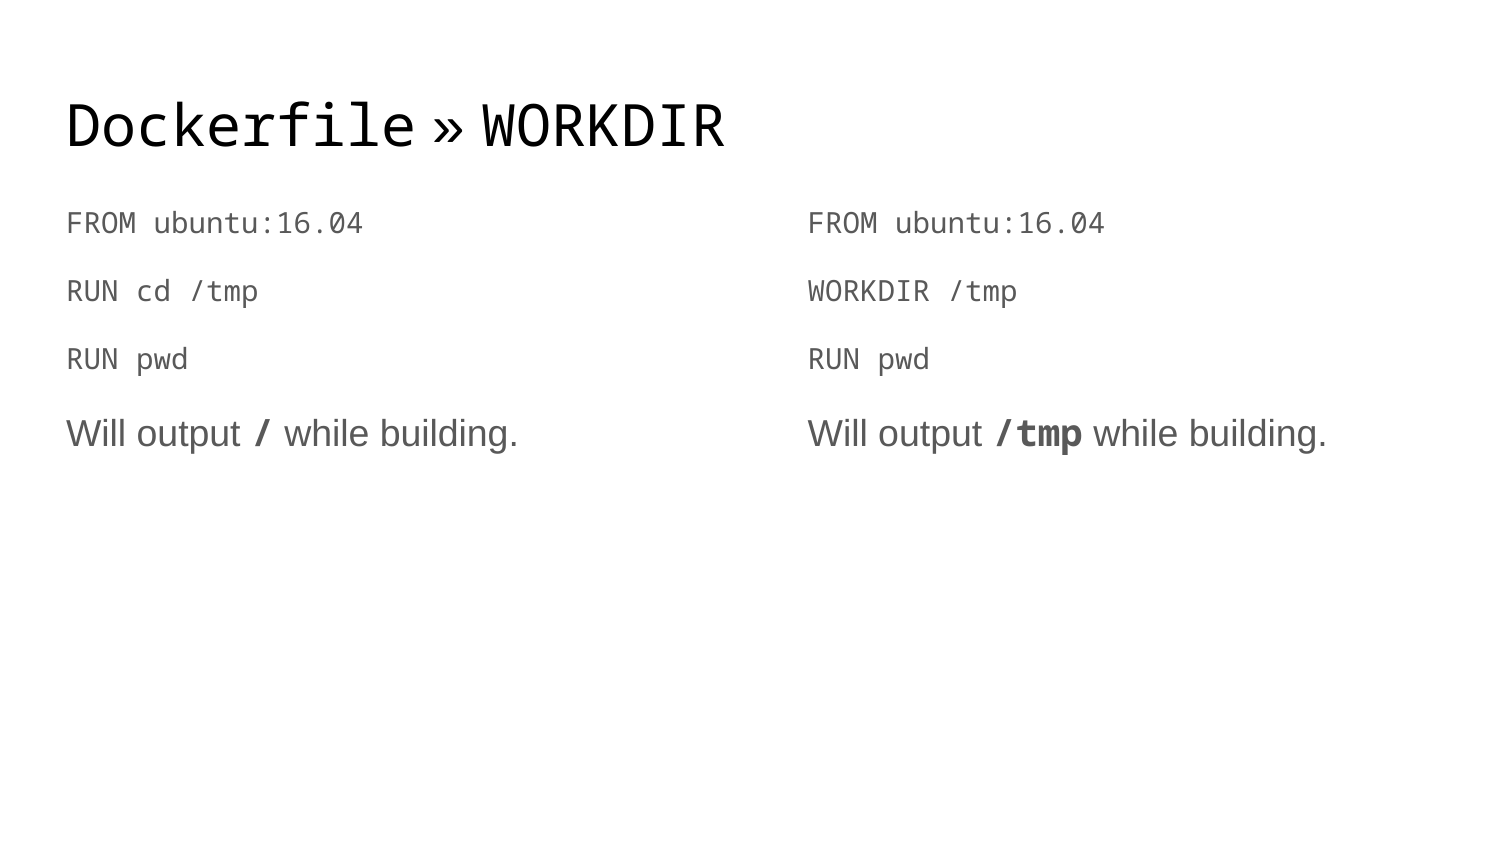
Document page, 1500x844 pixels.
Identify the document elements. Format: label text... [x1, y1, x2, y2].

title Dockerfile » WORKDIR [51, 72, 1449, 167]
list FROM ubuntu:16.04 RUN cd /tmp RUN pwd Will output / while building. [51, 189, 708, 750]
list FROM ubuntu:16.04 WORKDIR /tmp RUN pwd Will output /tmp while building. [792, 189, 1449, 750]
